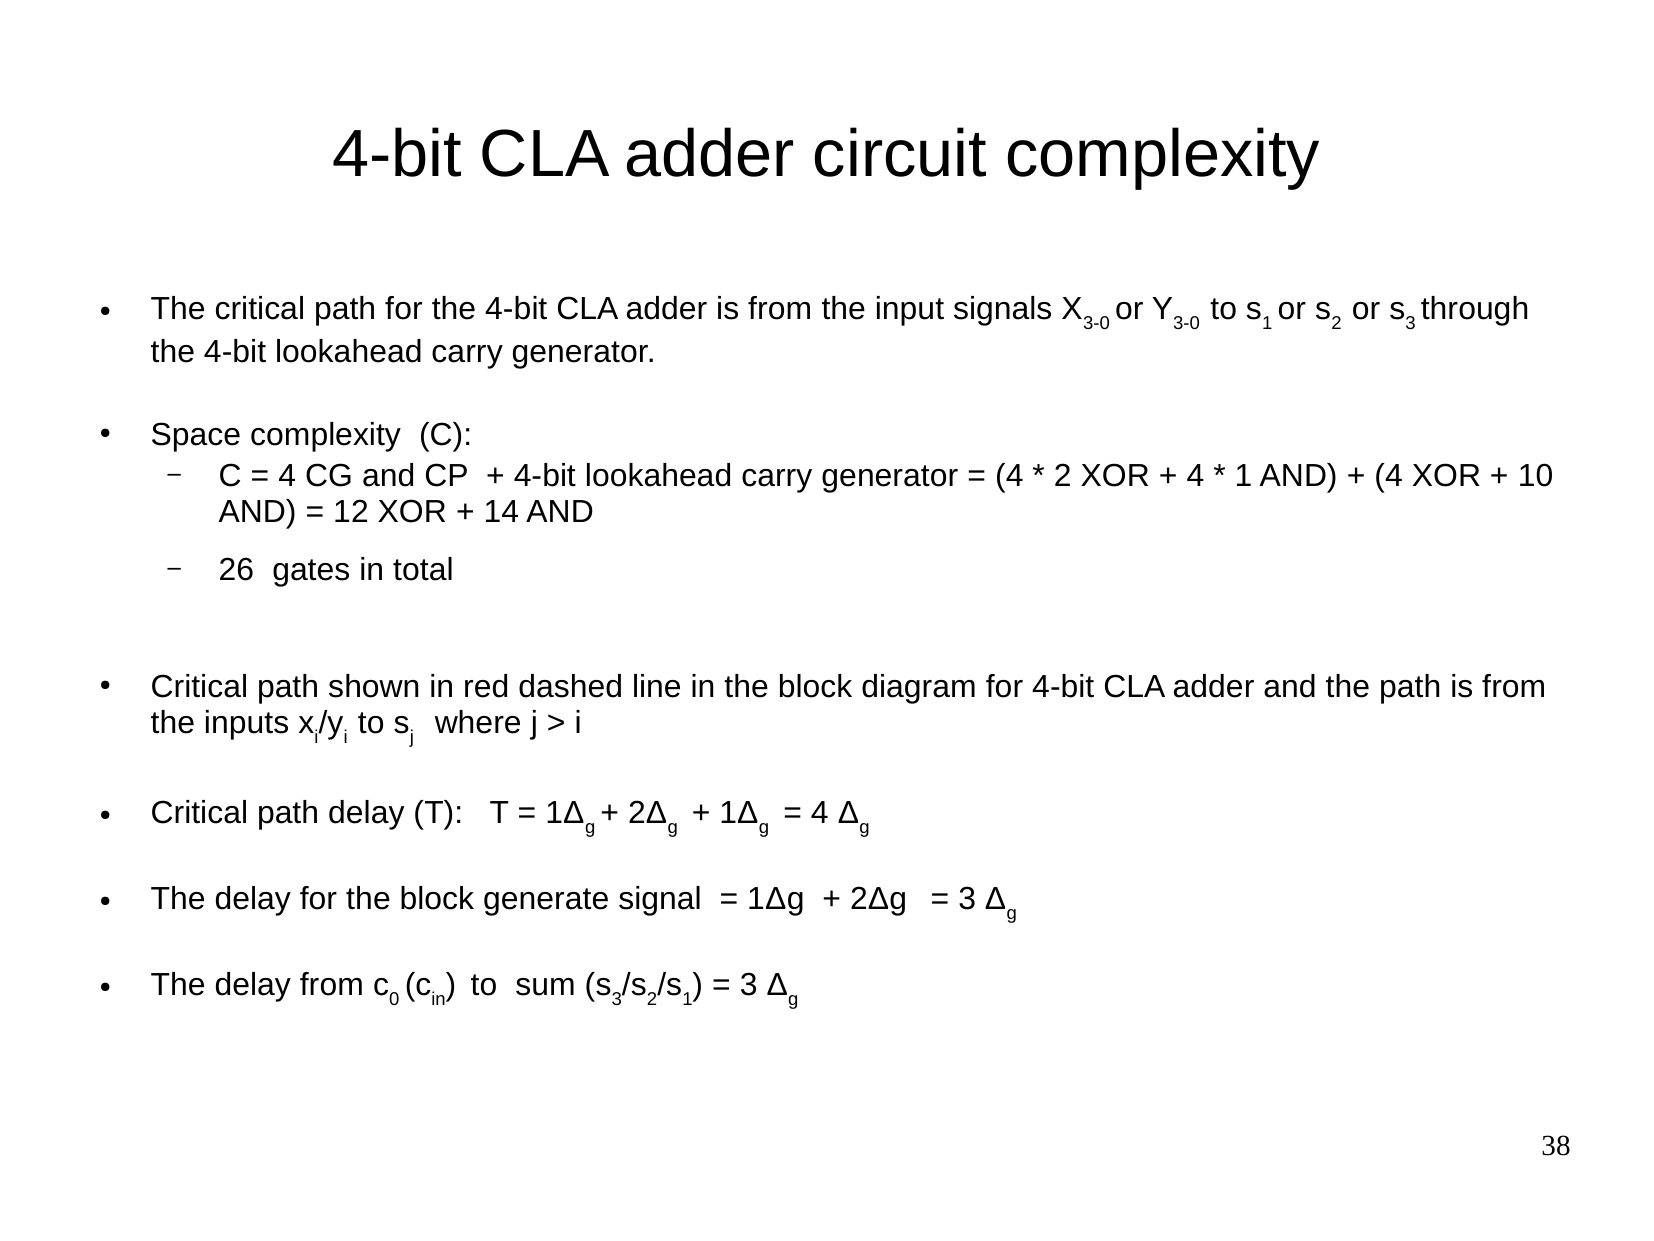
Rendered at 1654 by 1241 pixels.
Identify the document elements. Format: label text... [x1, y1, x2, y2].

title 4-bit CLA adder circuit complexity [82, 49, 1571, 257]
list The critical path for the 4-bit CLA adder is from the input signals X3-0 or Y3-0 to s1 or s2 or s3 through the 4-bit lookahead carry generator. Space complexity (C): C = 4 CG and CP + 4-bit lookahead carry generator = (4 * 2 XOR + 4 * 1 AND) + (4 XOR + 10 AND) = 12 XOR + 14 AND 26 gates in total Critical path shown in red dashed line in the block diagram for 4-bit CLA adder and the path is from the inputs xi/yi to sj where j > i Critical path delay (T): T = 1Δg + 2Δg + 1Δg = 4 Δg The delay for the block generate signal = 1Δg + 2Δg = 3 Δg The delay from c0 (cin) to sum (s3/s2/s1) = 3 Δg [82, 290, 1571, 1010]
